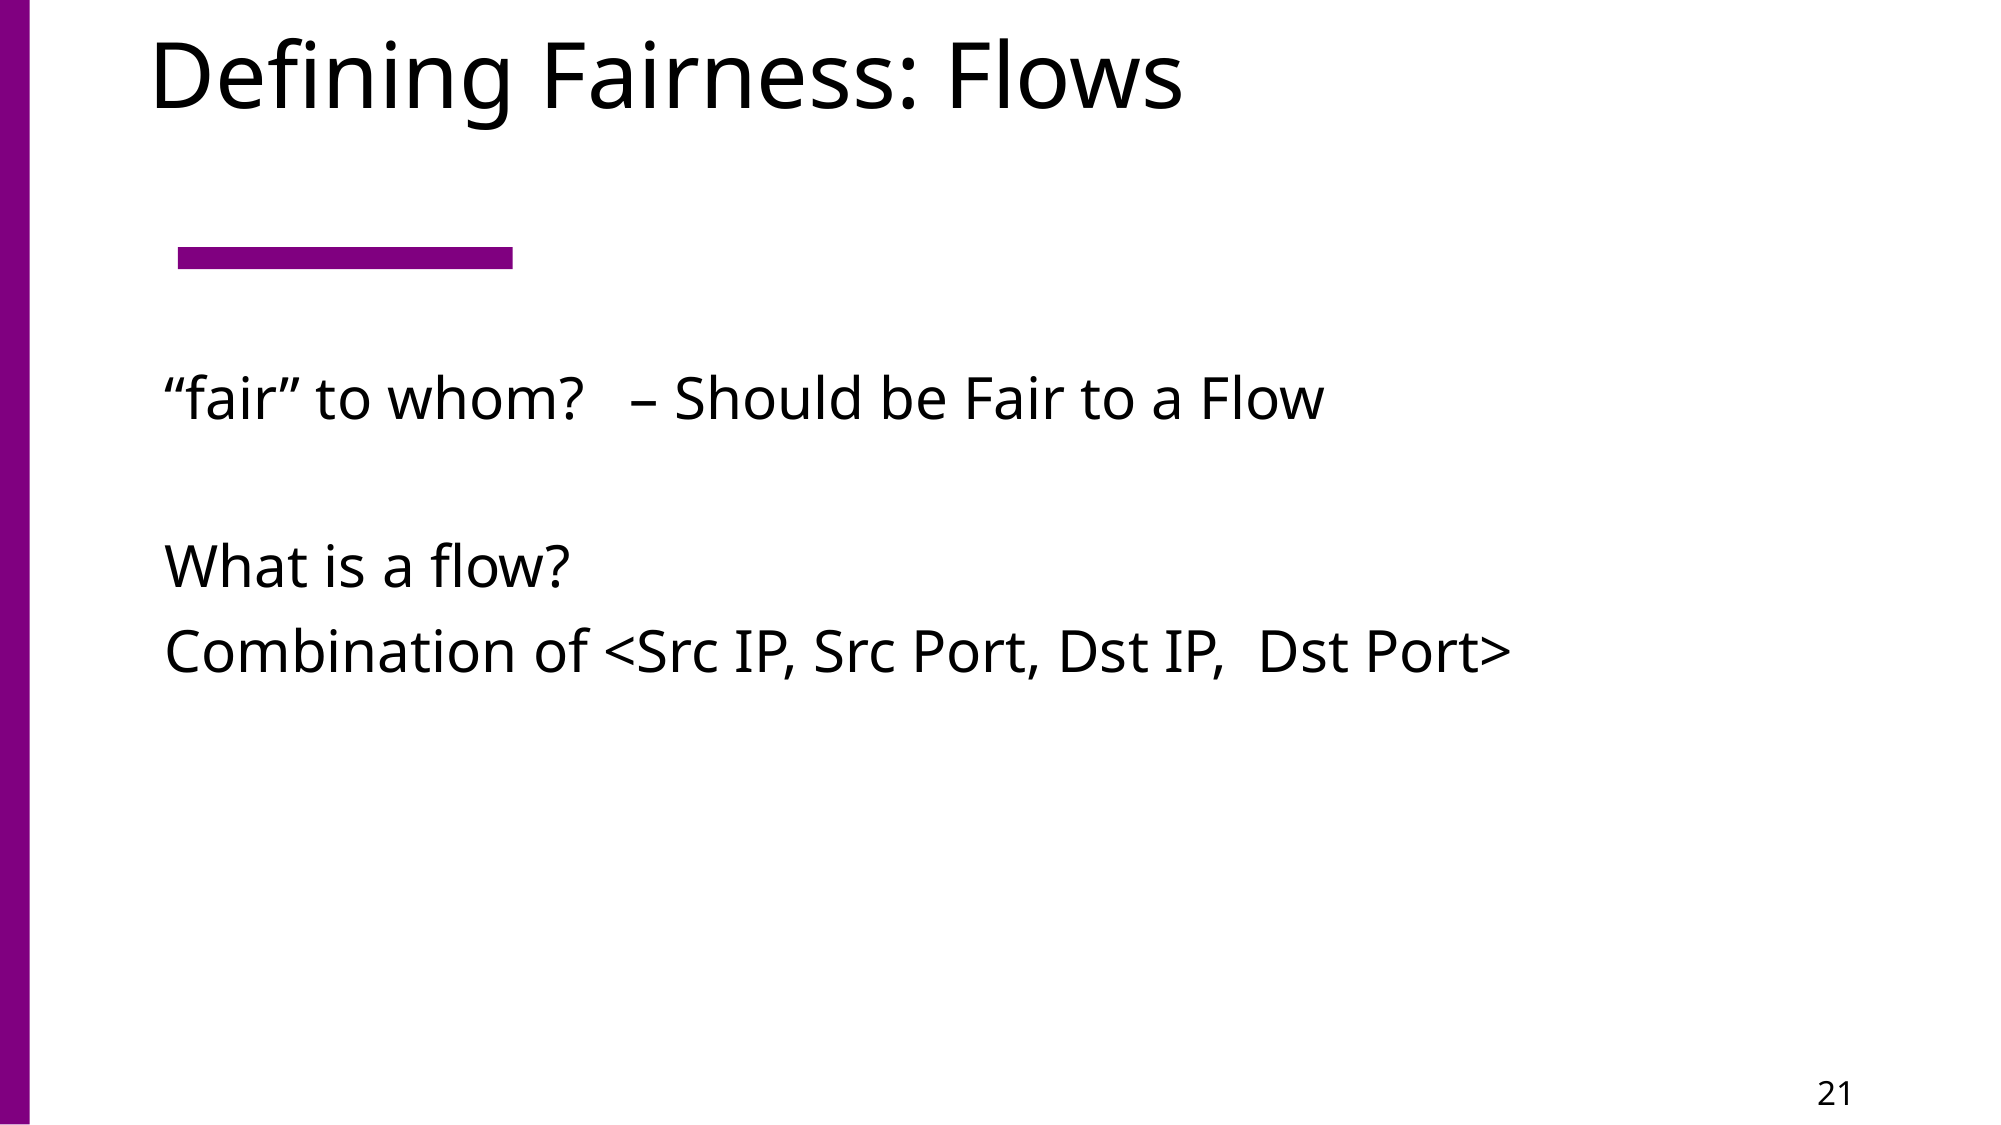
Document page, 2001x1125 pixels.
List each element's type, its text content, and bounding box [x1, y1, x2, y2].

list “fair” to whom? – Should be Fair to a Flow What is a flow? Combination of <Src IP, Src Port, Dst IP, Dst Port> [149, 184, 1959, 1024]
title Defining Fairness: Flows [133, 9, 1946, 135]
